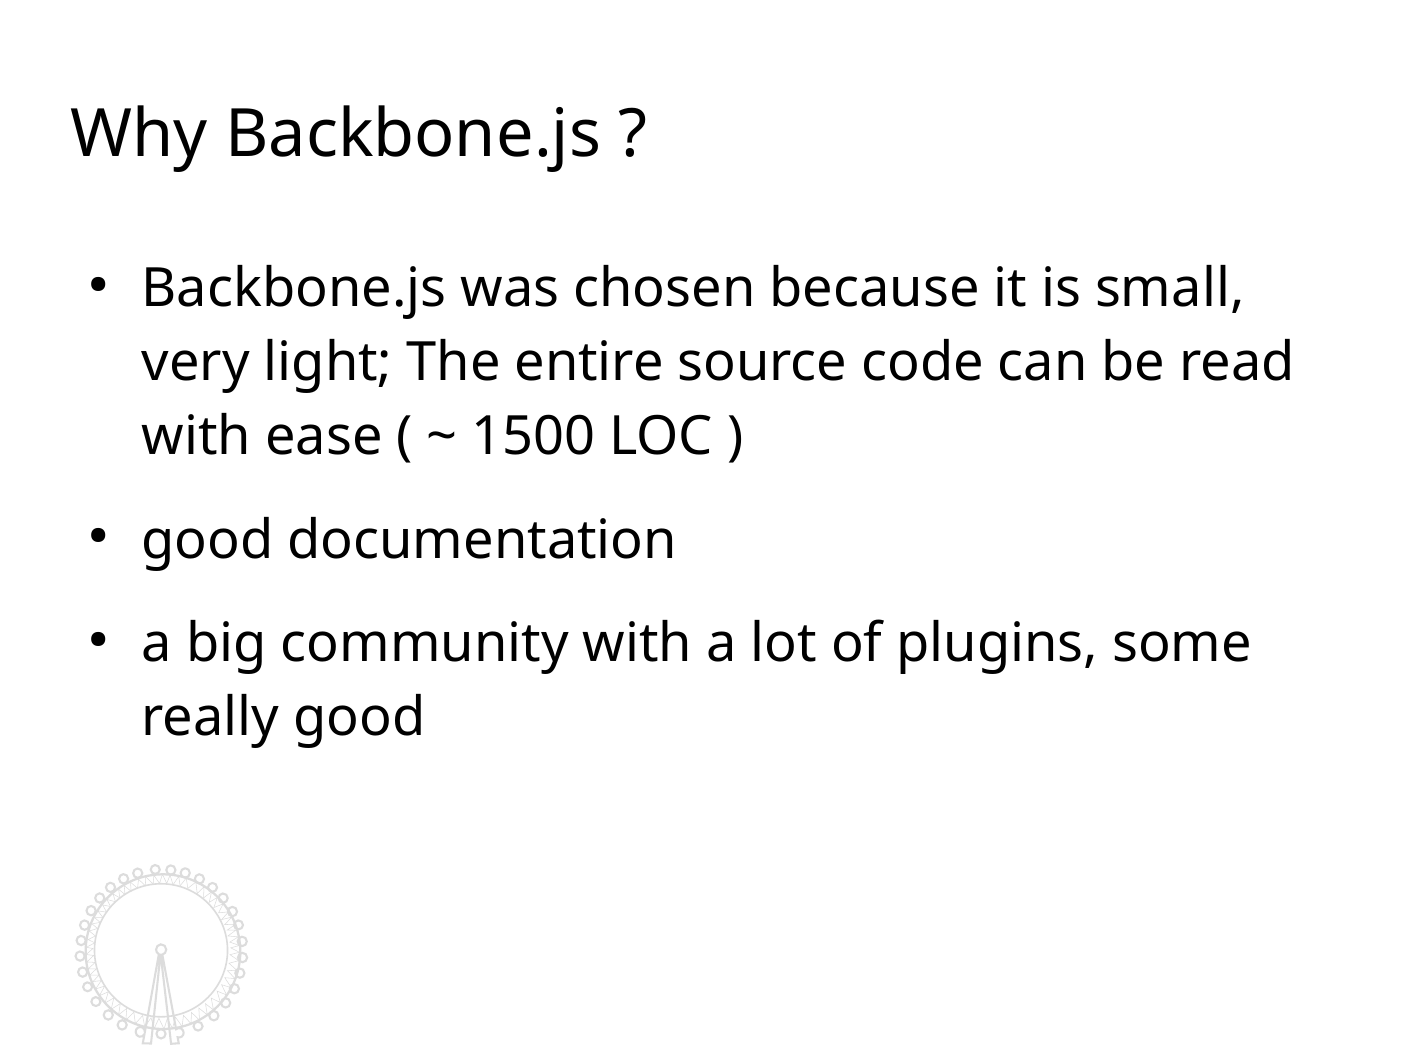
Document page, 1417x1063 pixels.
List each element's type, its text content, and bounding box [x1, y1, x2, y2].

list Backbone.js was chosen because it is small, very light; The entire source code can be read with ease ( ~ 1500 LOC ) good documentation a big community with a lot of plugins, some really good [70, 248, 1318, 865]
title Why Backbone.js ? [70, 42, 1346, 220]
